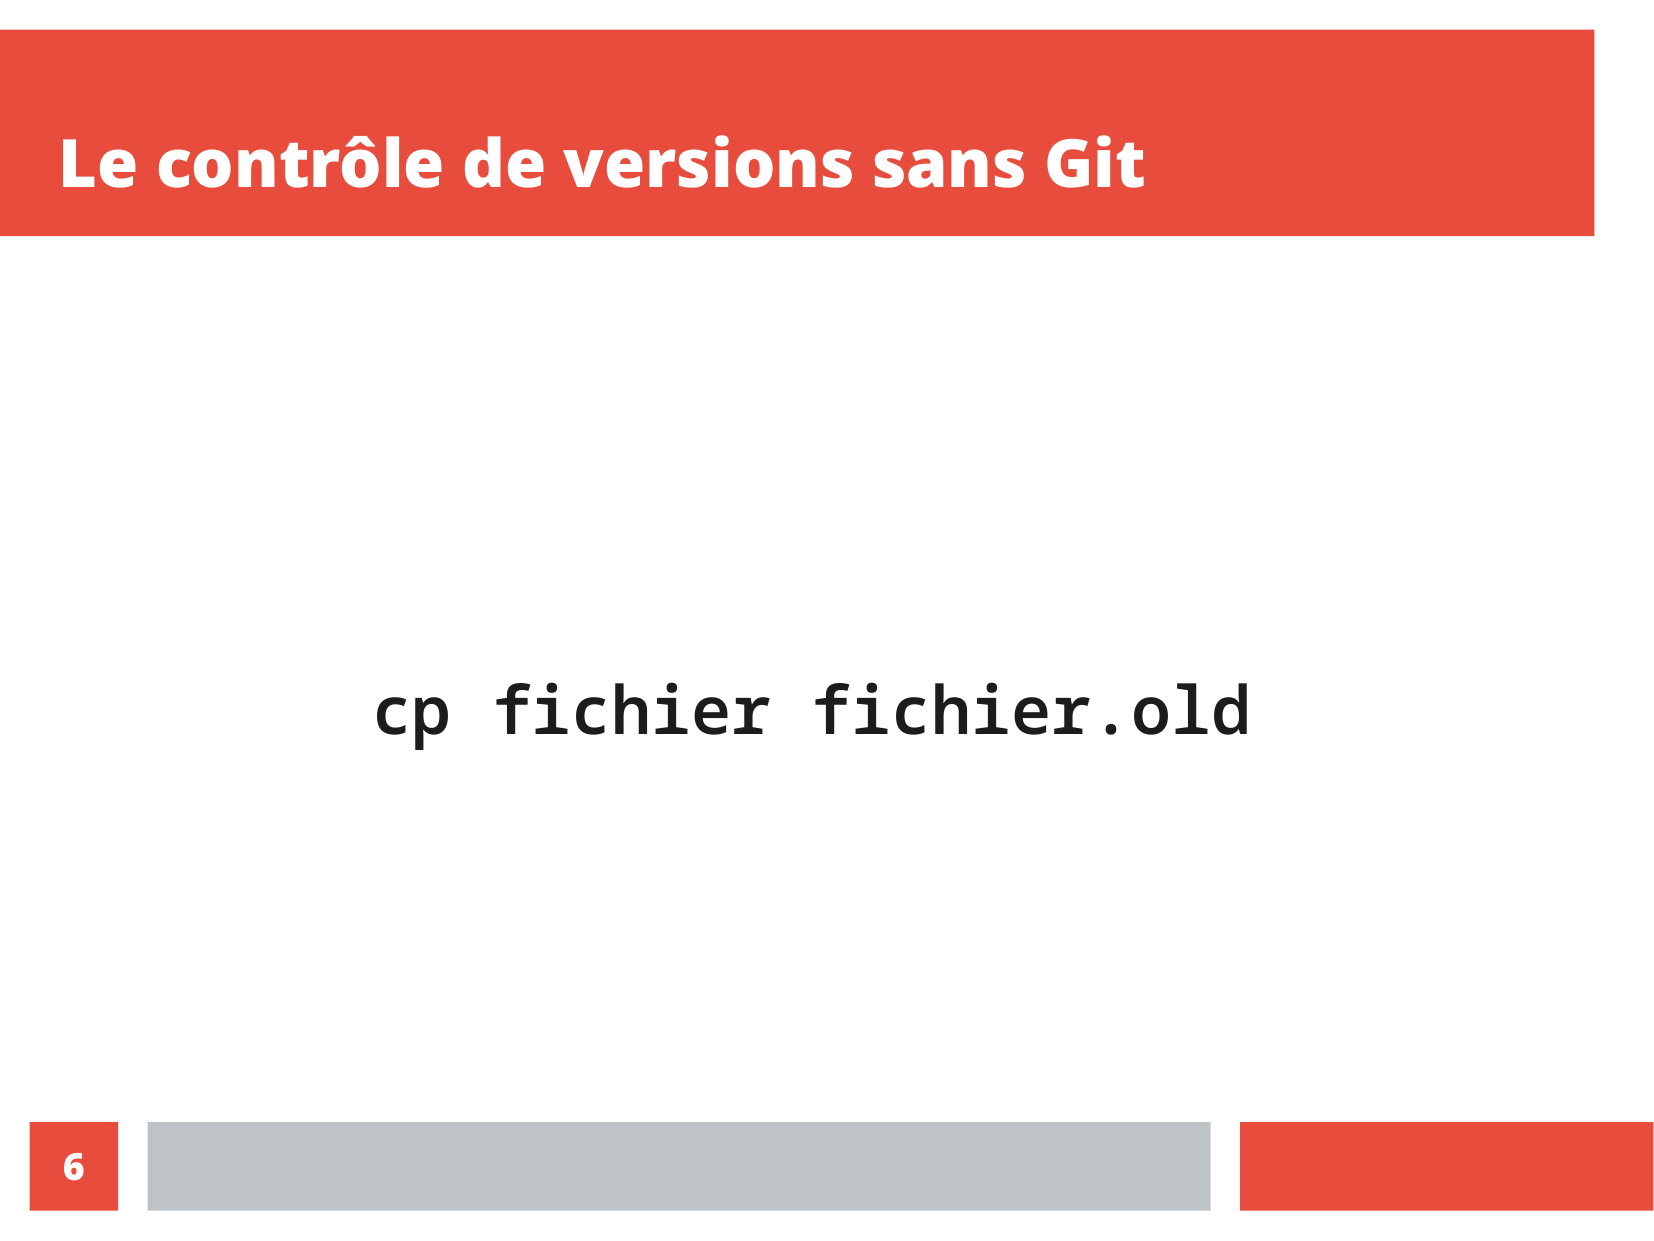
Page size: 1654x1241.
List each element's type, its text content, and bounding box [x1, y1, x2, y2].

title Le contrôle de versions sans Git [59, 59, 1595, 207]
list cp fichier fichier.old [59, 324, 1565, 1093]
